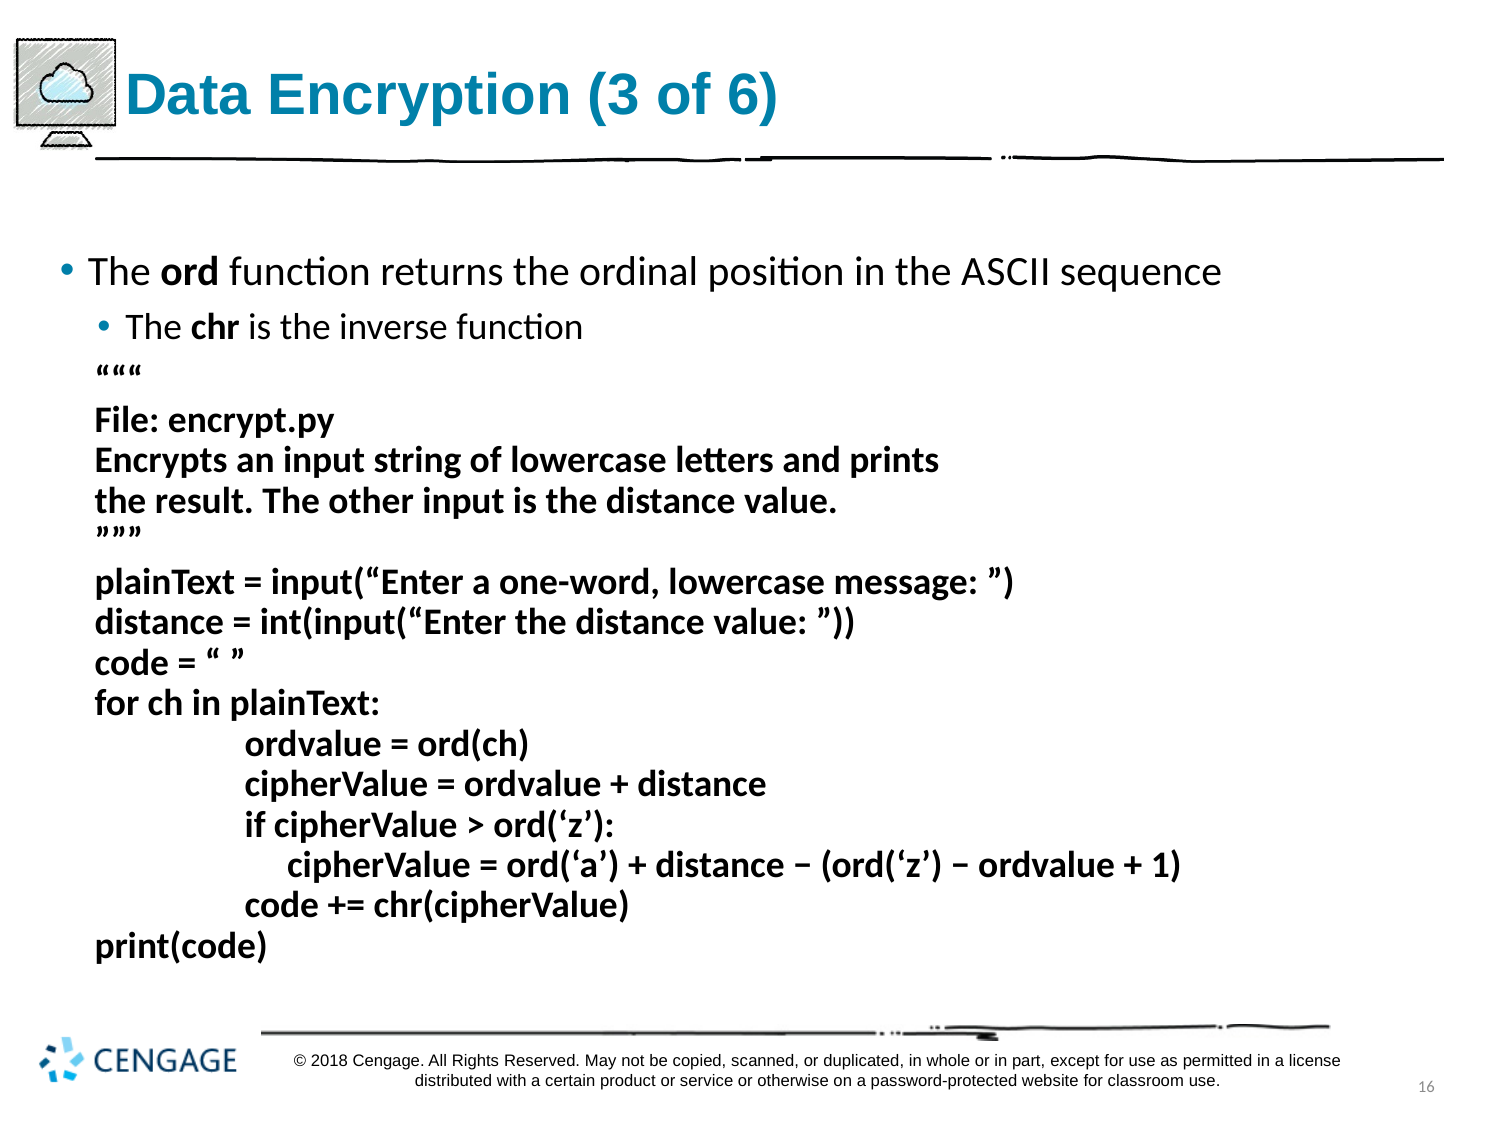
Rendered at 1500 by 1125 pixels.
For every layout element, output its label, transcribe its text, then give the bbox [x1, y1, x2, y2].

picture [19, 1023, 249, 1095]
picture [154, 155, 1444, 163]
list “““ File: encrypt.py Encrypts an input string of lowercase letters and prints the result. The other input is the distance value. ””” plainText = input(“Enter a one-word, lowercase message: ”) distance = int(input(“Enter the distance value: ”)) code = “ ” for ch in plainText: ord value = ord(ch) cipherValue = ord value + distance if cipherValue > ord(‘z’): cipherValue = ord(‘a’) + distance − (ord(‘z’) − ordvalue + 1) code += chr(cipherValue) print(code) [57, 359, 1438, 974]
list The ord function returns the ordinal position in the A S C I I sequence The chr is the inverse function [59, 249, 1441, 349]
title Data Encryption (3 of 6) [125, 55, 1442, 127]
footer © 2018 Cengage. All Rights Reserved. May not be copied, scanned, or duplicated, in whole or in part, except for use as permitted in a license distributed with a certain product or service or otherwise on a password-protected website for classroom use. [262, 1049, 1375, 1090]
picture [261, 1024, 1331, 1041]
picture [13, 36, 117, 151]
